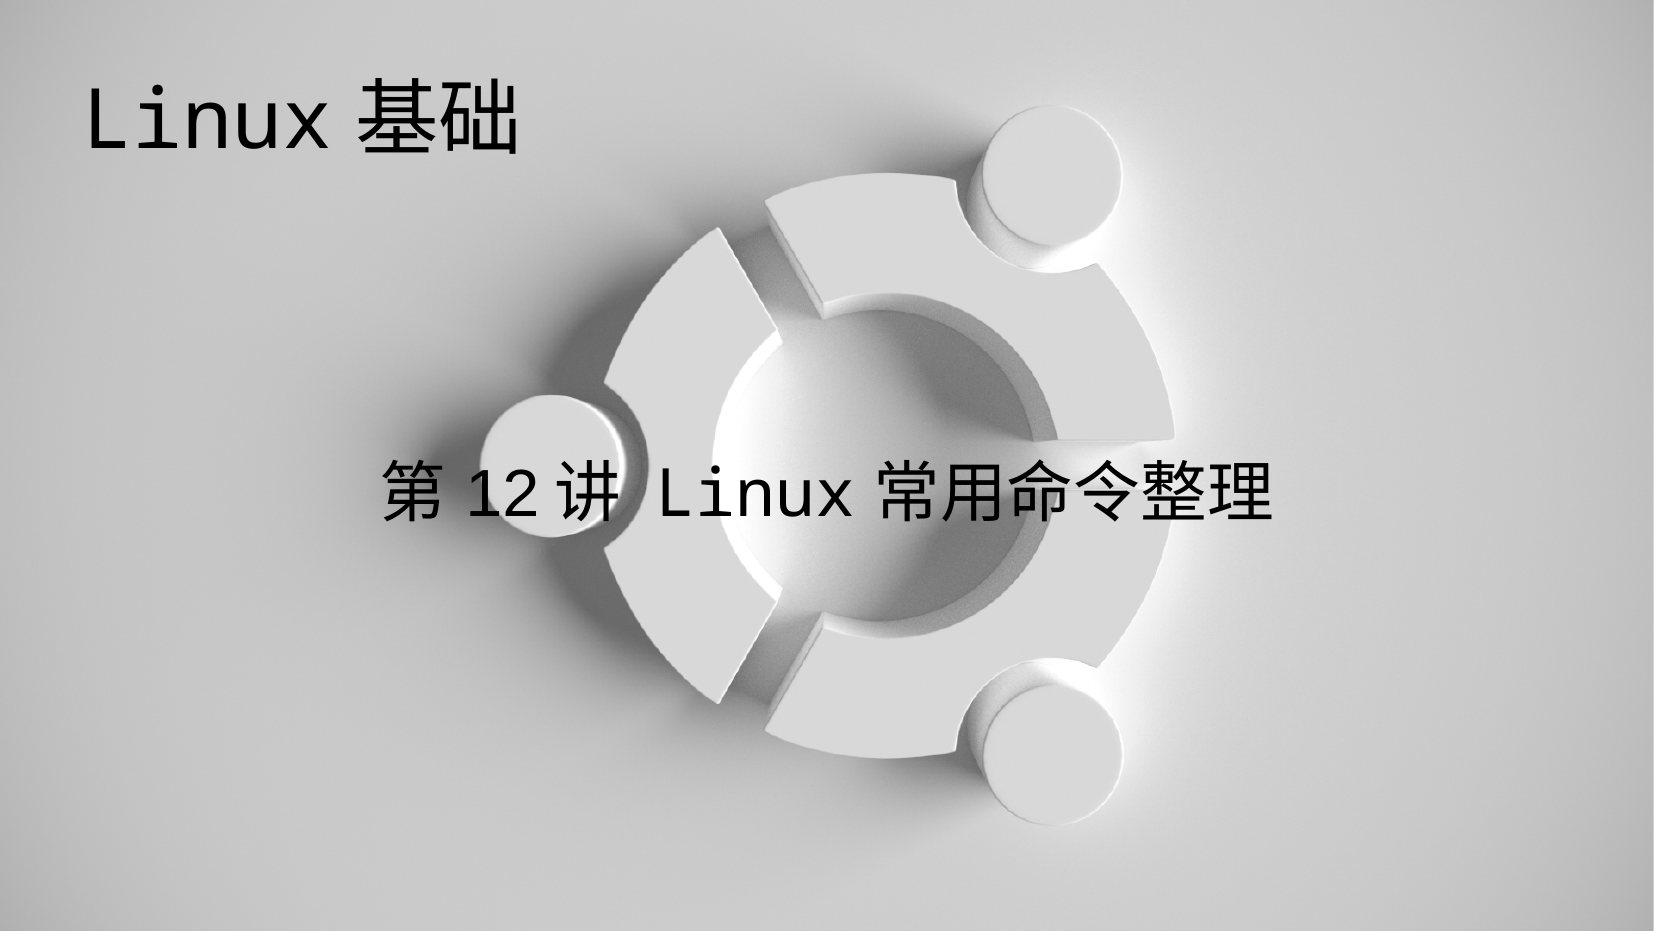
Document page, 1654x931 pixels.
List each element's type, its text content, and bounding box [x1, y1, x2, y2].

subtitle 第12讲 Linux常用命令整理 [82, 217, 1571, 758]
picture [0, 0, 1654, 931]
title Linux基础 [82, 37, 1571, 189]
